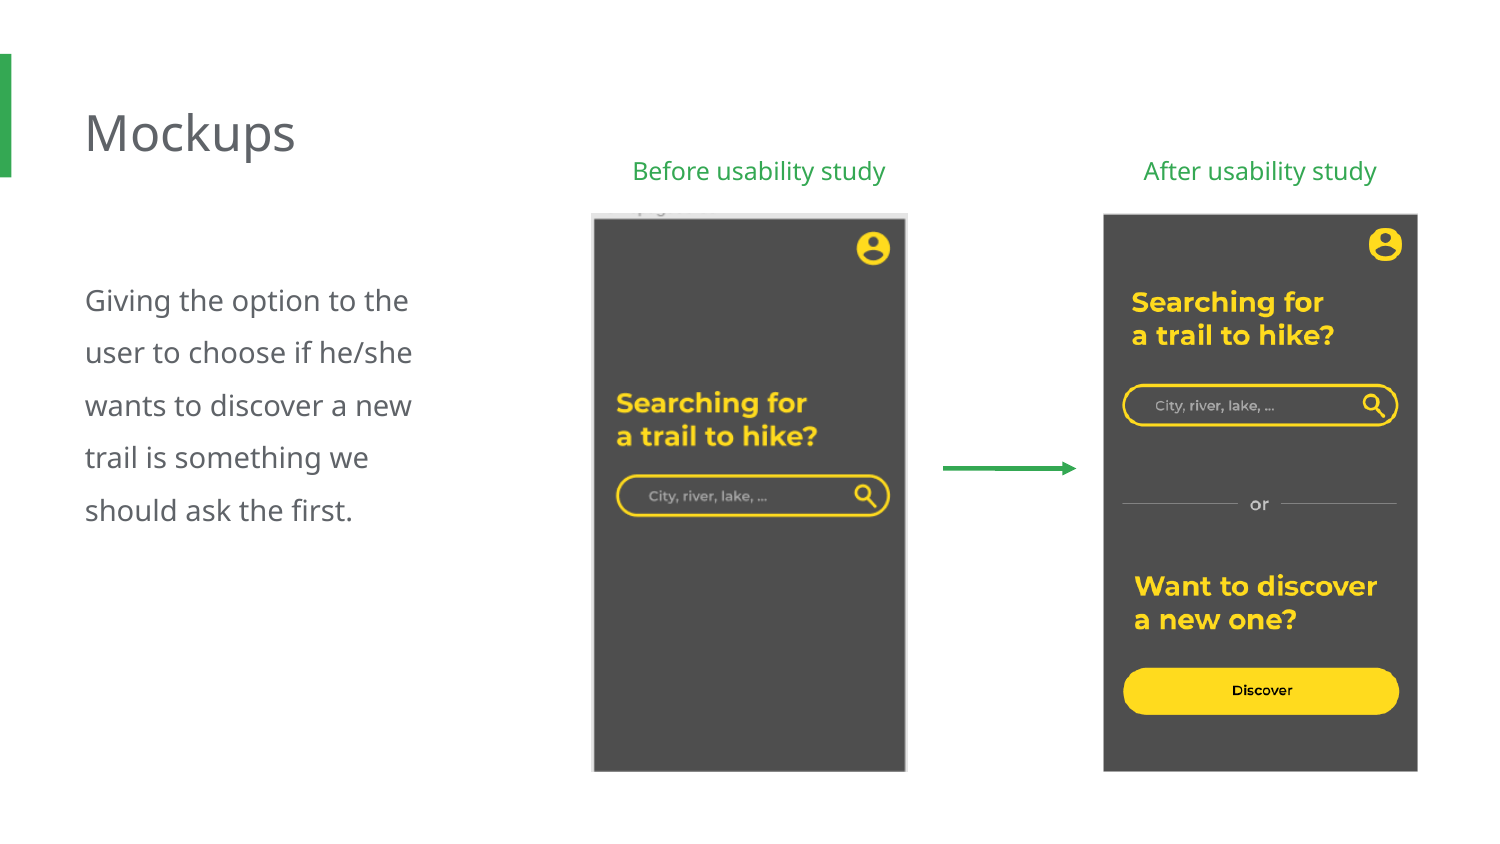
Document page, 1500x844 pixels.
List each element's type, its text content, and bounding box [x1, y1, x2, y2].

text_box Before usability study [566, 139, 953, 235]
picture [591, 213, 908, 772]
picture [1103, 213, 1418, 772]
text_box Giving the option to the user to choose if he/she wants to discover a new trail is something we should ask the first. [84, 249, 483, 542]
text_box Mockups [84, 85, 1234, 177]
text_box After usability study [1067, 139, 1454, 235]
